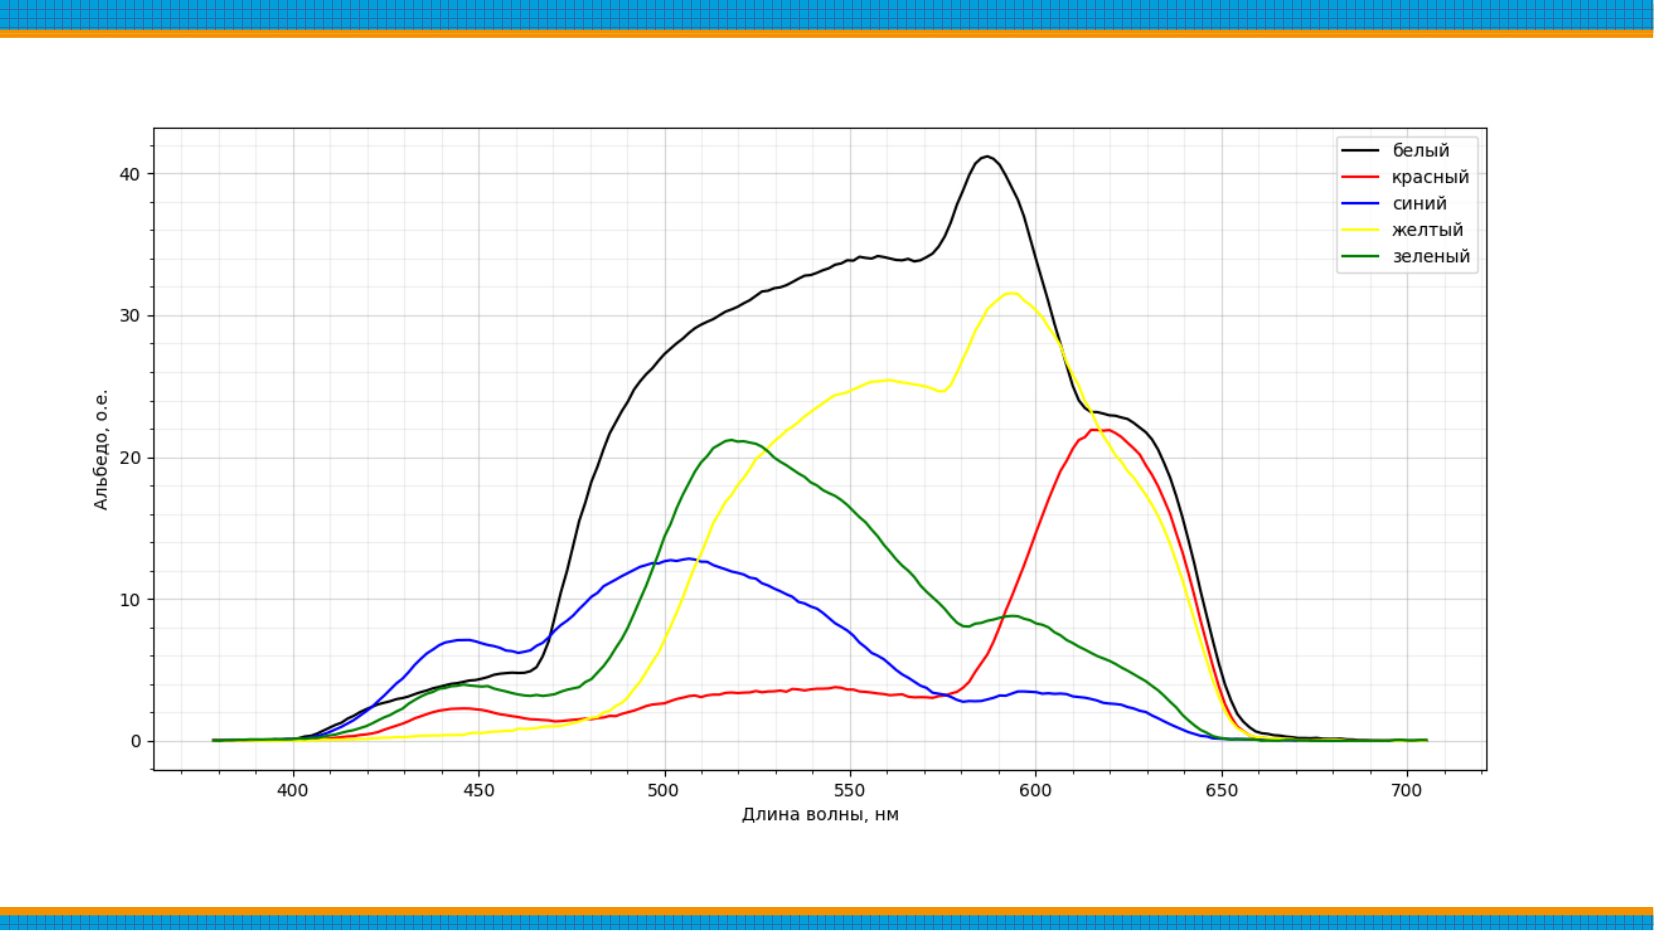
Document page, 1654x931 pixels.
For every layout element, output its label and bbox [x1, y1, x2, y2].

picture [61, 88, 1536, 857]
